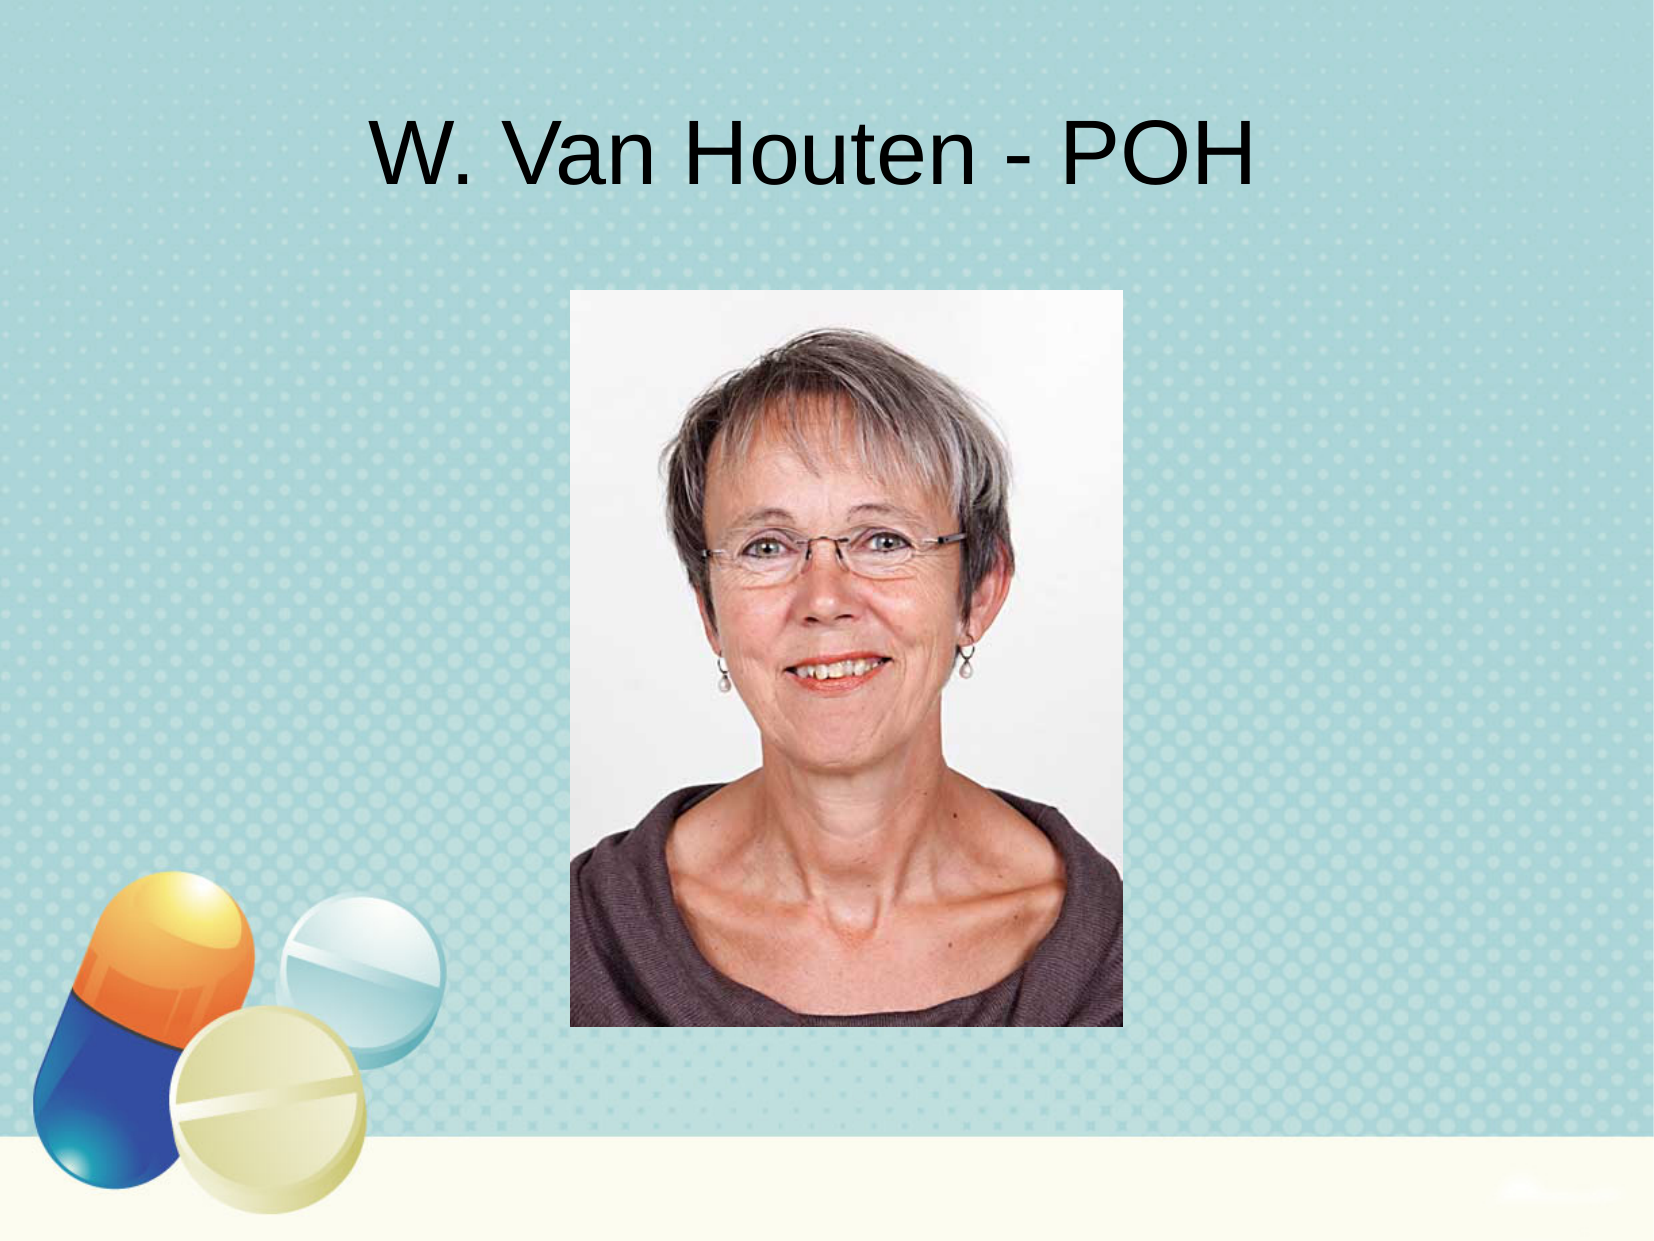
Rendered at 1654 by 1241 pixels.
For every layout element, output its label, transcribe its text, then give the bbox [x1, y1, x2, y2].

title W. Van Houten - POH [82, 49, 1571, 257]
picture [0, 0, 1654, 1241]
